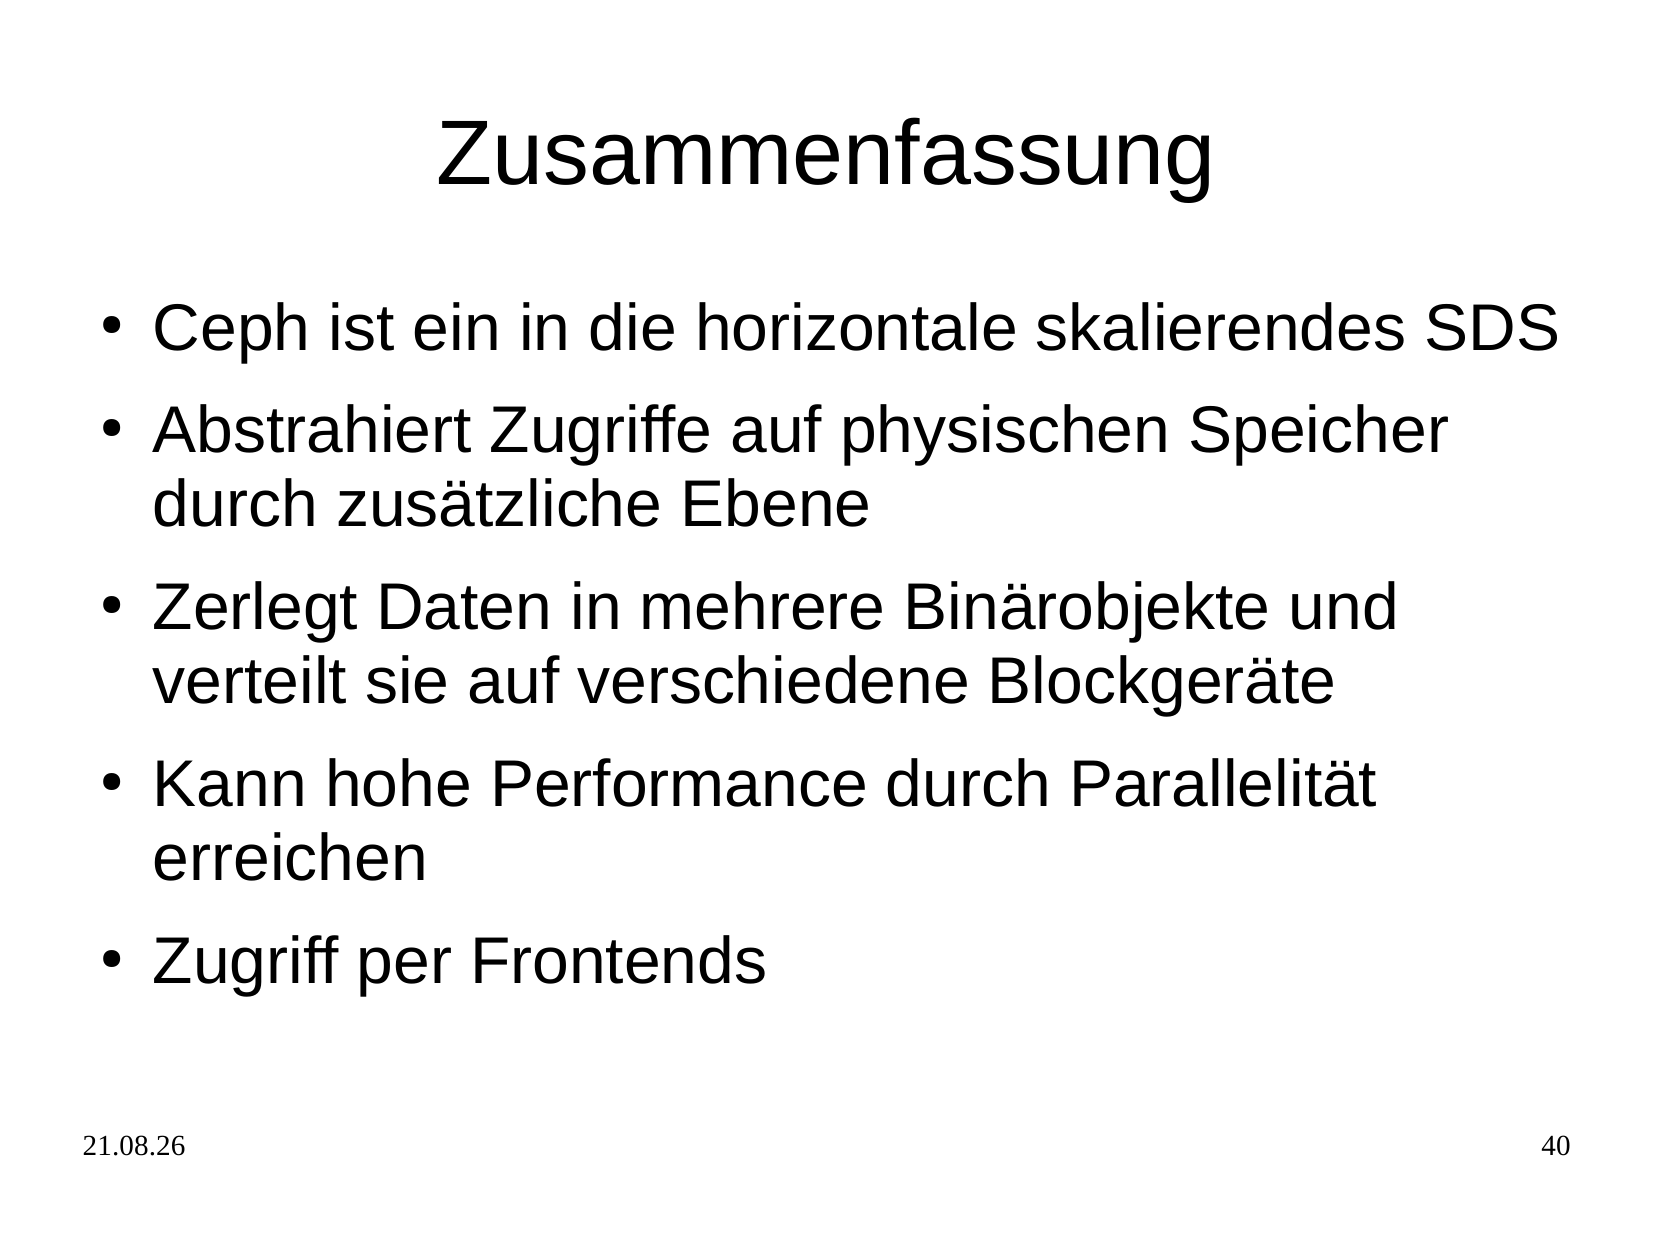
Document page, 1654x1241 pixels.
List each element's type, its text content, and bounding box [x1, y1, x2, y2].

title Zusammenfassung [82, 49, 1571, 257]
list Ceph ist ein in die horizontale skalierendes SDS Abstrahiert Zugriffe auf physischen Speicher durch zusätzliche Ebene Zerlegt Daten in mehrere Binärobjekte und verteilt sie auf verschiedene Blockgeräte Kann hohe Performance durch Parallelität erreichen Zugriff per Frontends [82, 290, 1571, 1010]
